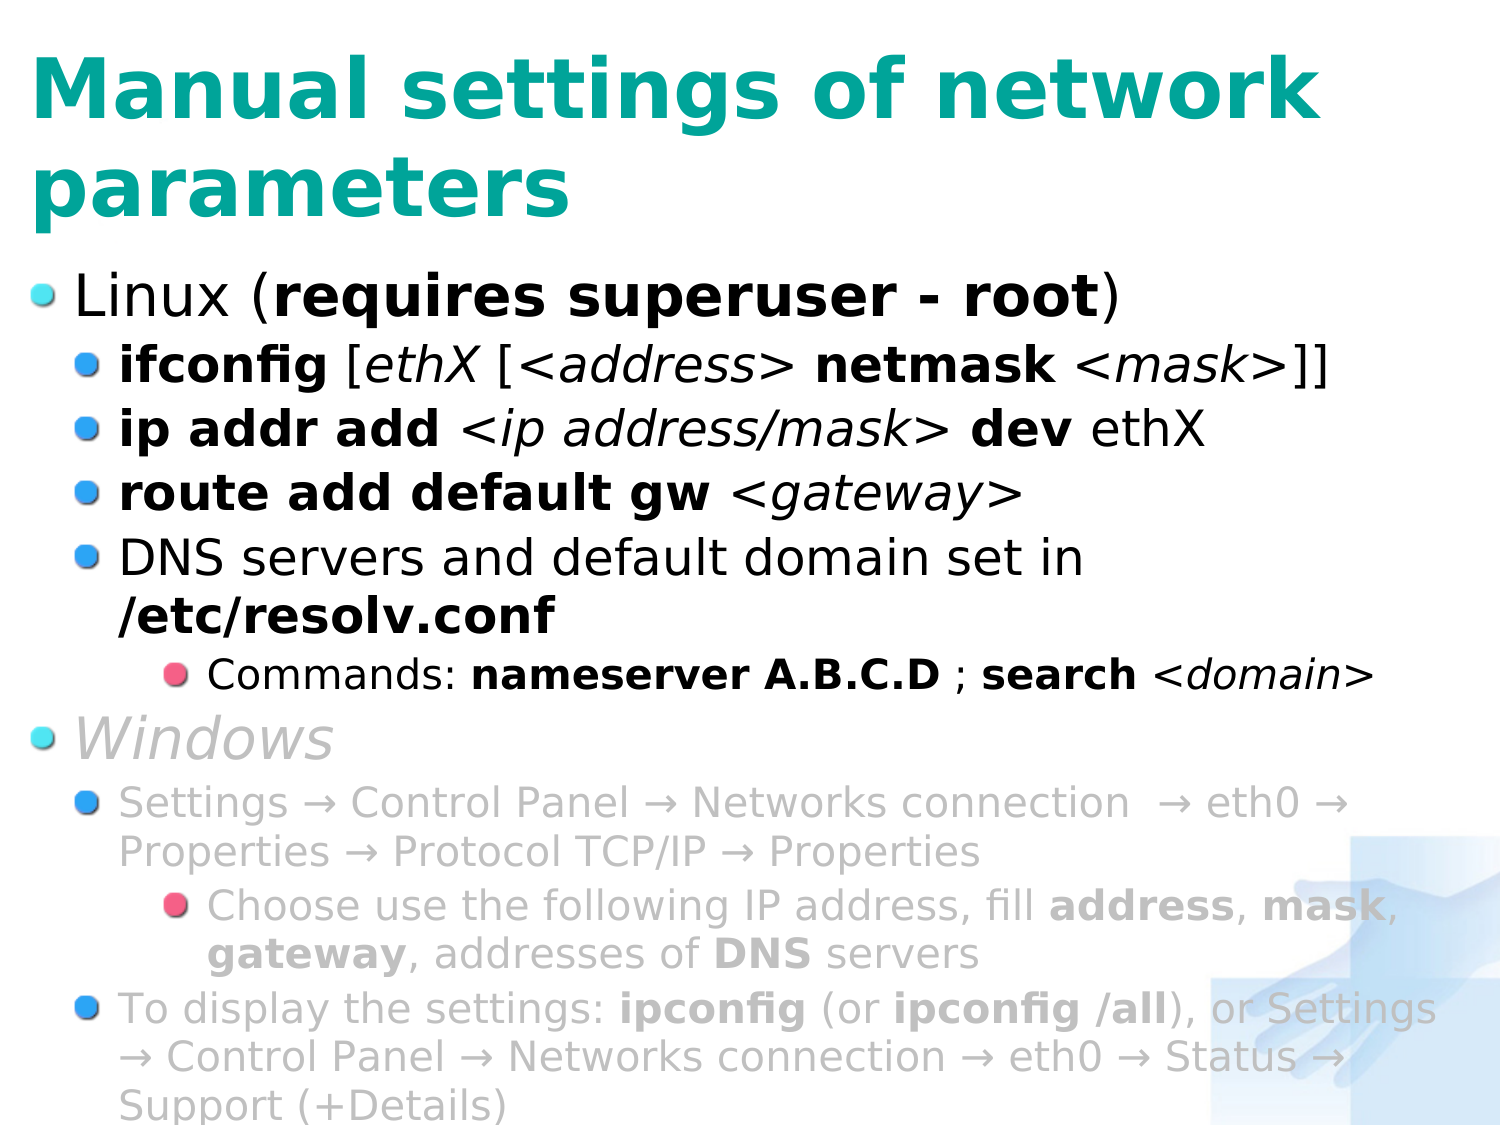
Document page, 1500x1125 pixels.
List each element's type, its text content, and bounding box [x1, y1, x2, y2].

picture [0, 0, 1500, 1125]
list Linux (requires superuser - root) ifconfig [ethX [<address> netmask <mask>]] ip addr add <ip address/mask> dev ethX route add default gw <gateway> DNS servers and default domain set in /etc/resolv.conf Commands: nameserver A.B.C.D ; search <domain> Windows Settings → Control Panel → Networks connection → eth0 → Properties → Protocol TCP/IP → Properties Choose use the following IP address, fill address, mask, gateway, addresses of DNS servers To display the settings: ipconfig (or ipconfig /all), or Settings → Control Panel → Networks connection → eth0 → Status → Support (+Details) [29, 262, 1477, 1125]
title Manual settings of network parameters [29, 21, 1477, 257]
